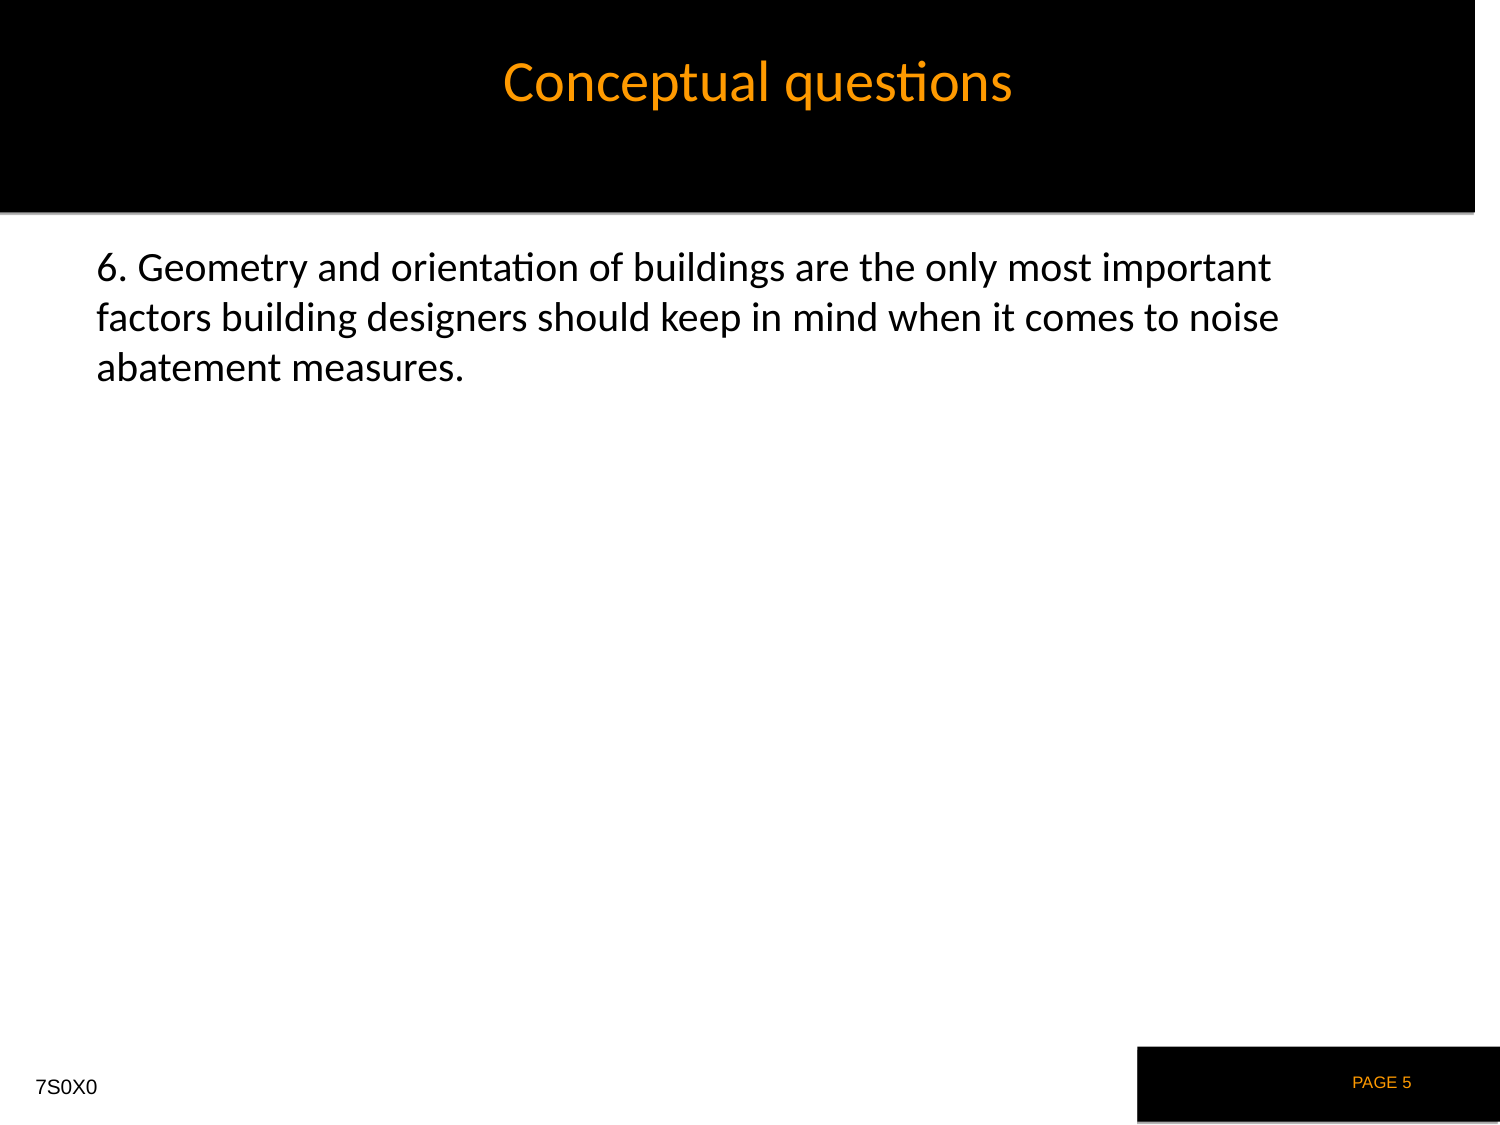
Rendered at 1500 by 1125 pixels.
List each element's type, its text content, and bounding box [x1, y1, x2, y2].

text_box PAGE 5 [1352, 1066, 1453, 1098]
text_box [1137, 1046, 1500, 1122]
text_box [0, 0, 1475, 213]
title Conceptual questions [100, 35, 1417, 187]
text_box 7S0X0 [35, 1070, 626, 1102]
list 6. Geometry and orientation of buildings are the only most important factors building designers should keep in mind when it comes to noise abatement measures. [81, 232, 1394, 736]
